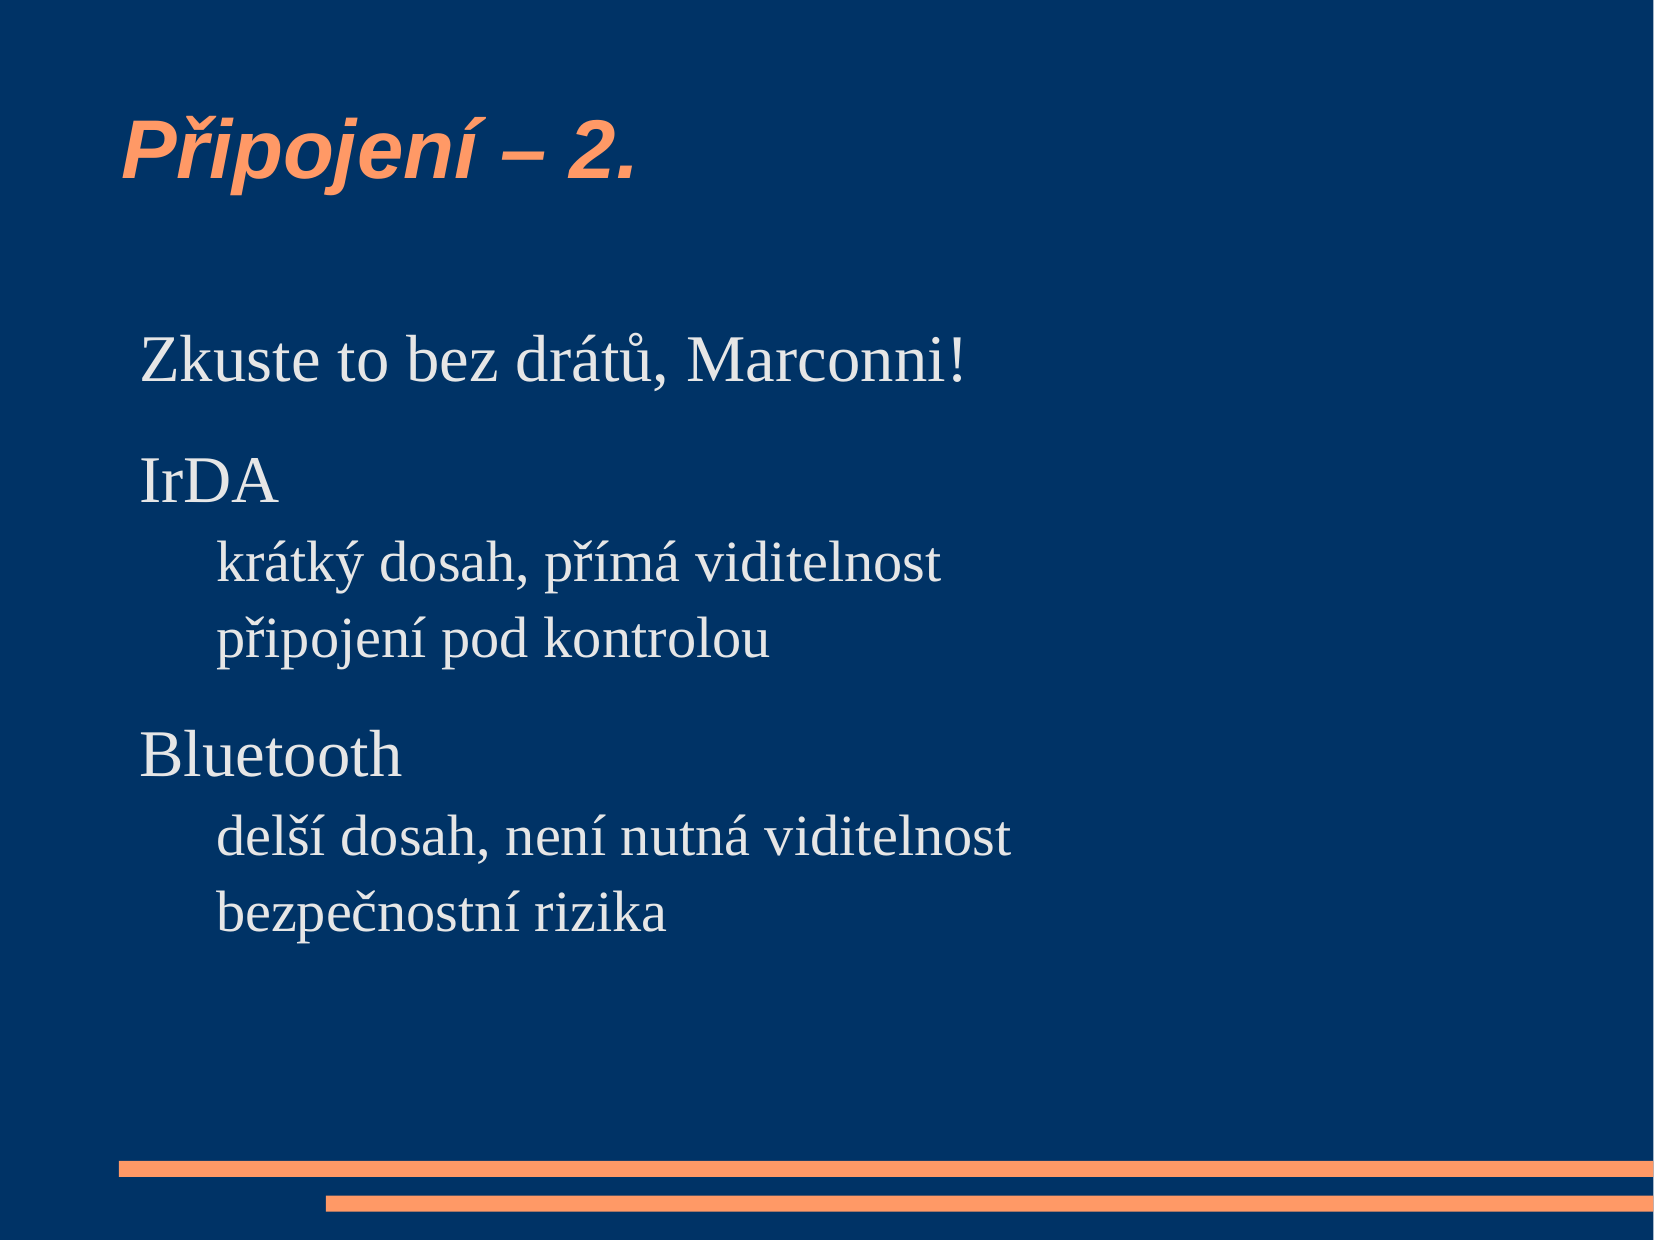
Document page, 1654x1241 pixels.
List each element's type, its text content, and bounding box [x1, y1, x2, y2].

list Zkuste to bez drátů, Marconni! IrDA krátký dosah, přímá viditelnost připojení pod kontrolou Bluetooth delší dosah, není nutná viditelnost bezpečnostní rizika [121, 322, 1561, 1133]
title Připojení – 2. [121, 46, 1534, 254]
